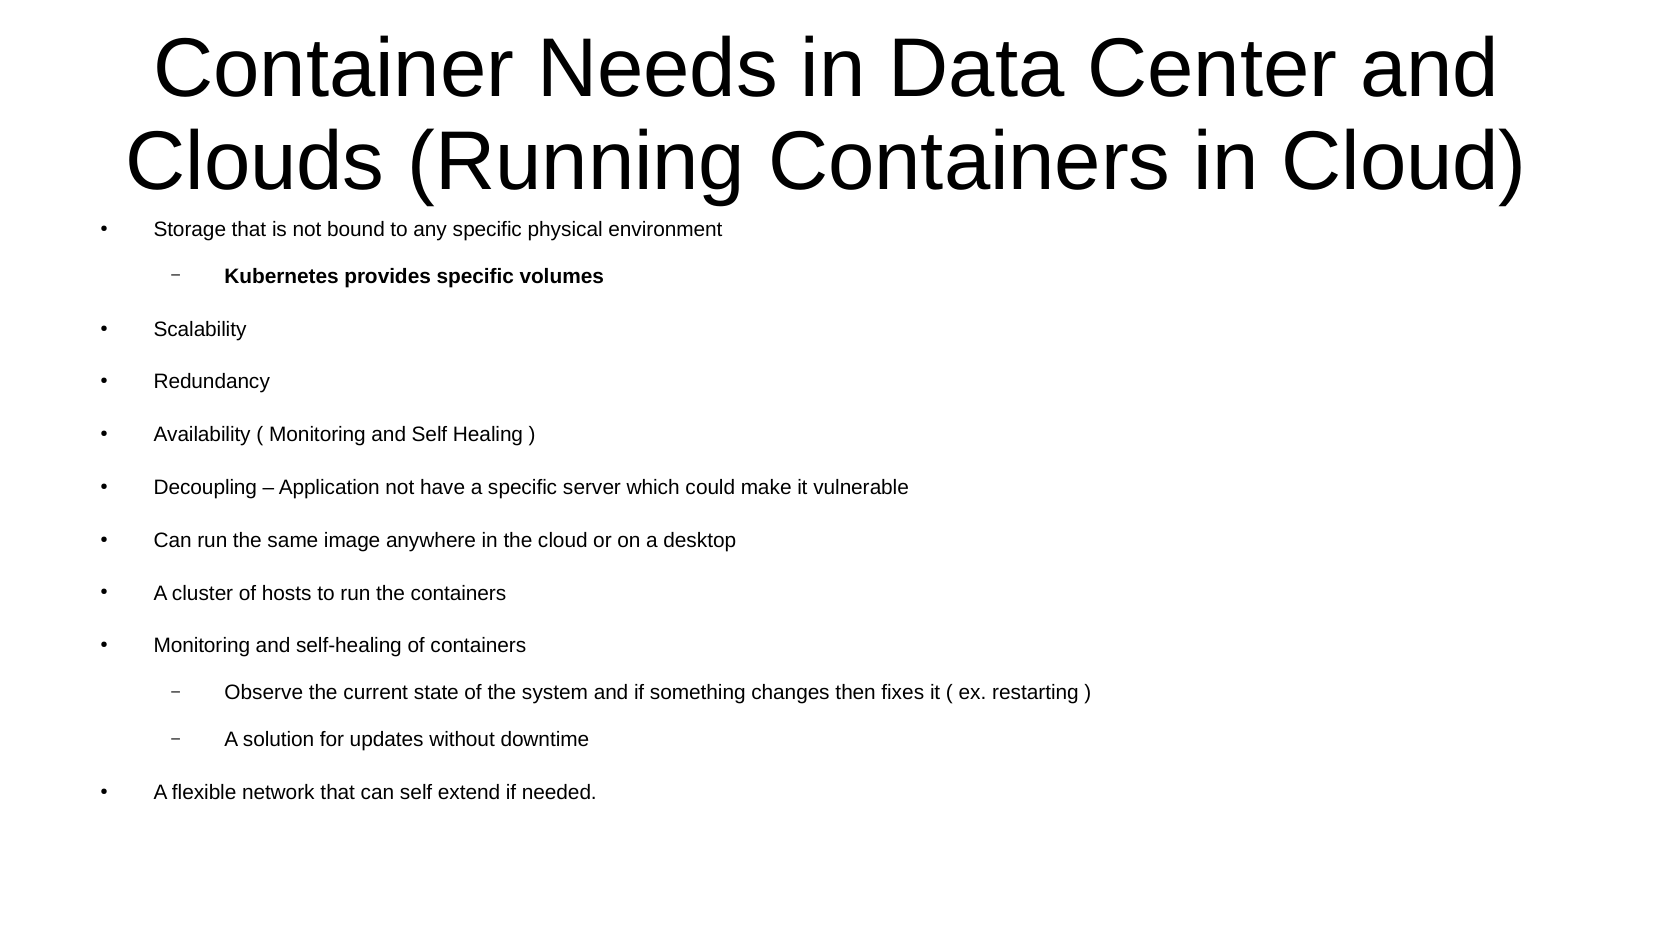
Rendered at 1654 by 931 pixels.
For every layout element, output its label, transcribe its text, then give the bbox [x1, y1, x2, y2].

list Storage that is not bound to any specific physical environment Kubernetes provides specific volumes Scalability Redundancy Availability ( Monitoring and Self Healing ) Decoupling – Application not have a specific server which could make it vulnerable Can run the same image anywhere in the cloud or on a desktop A cluster of hosts to run the containers Monitoring and self-healing of containers Observe the current state of the system and if something changes then fixes it ( ex. restarting ) A solution for updates without downtime A flexible network that can self extend if needed. [82, 217, 1613, 901]
title Container Needs in Data Center and Clouds (Running Containers in Cloud) [82, 12, 1571, 217]
